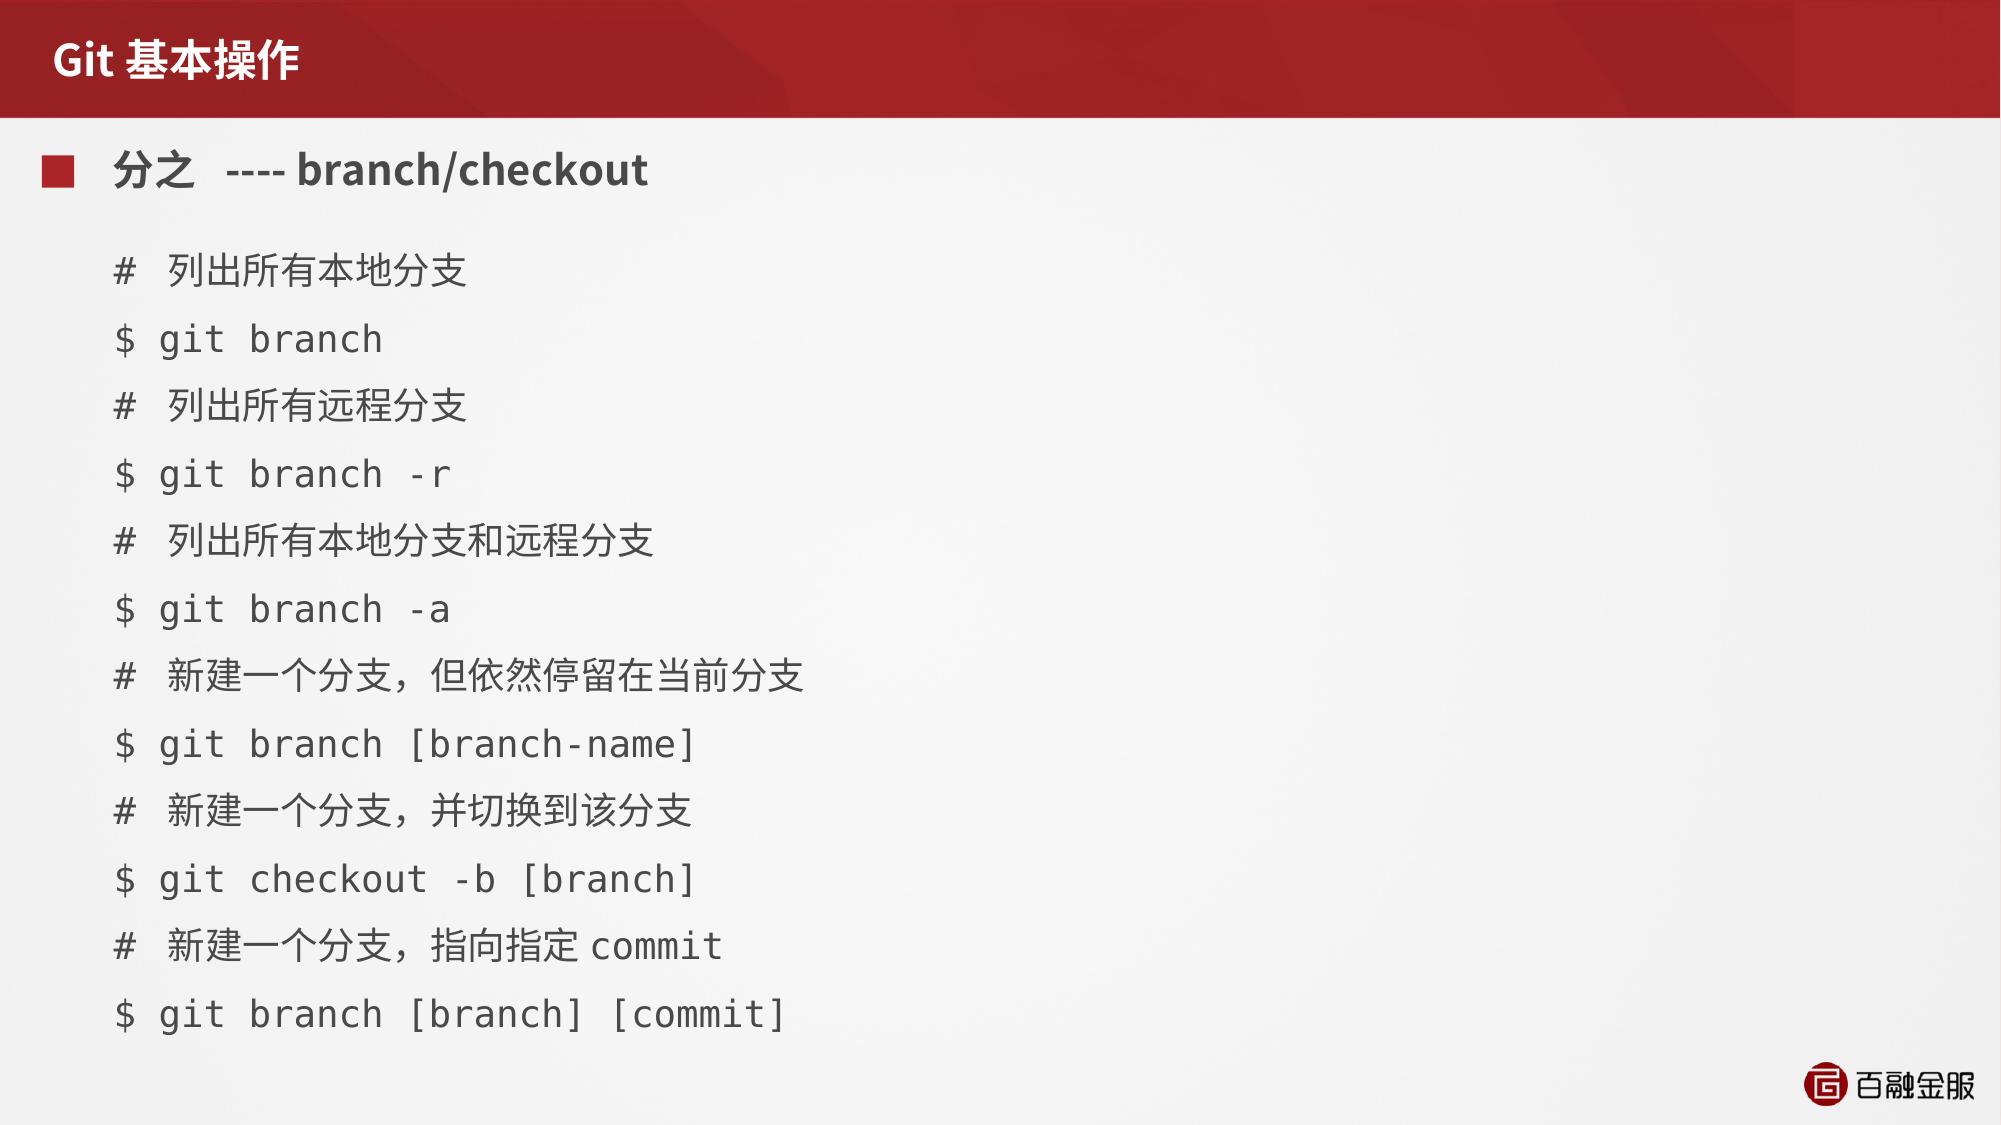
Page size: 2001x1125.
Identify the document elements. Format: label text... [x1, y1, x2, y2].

text_box 分之 ---- branch/checkout [97, 135, 1911, 205]
text_box # 列出所有本地分支 $ git branch # 列出所有远程分支 $ git branch -r # 列出所有本地分支和远程分支 $ git branch -a # 新建一个分支，但依然停留在当前分支 $ git branch [branch-name] # 新建一个分支，并切换到该分支 $ git checkout -b [branch] # 新建一个分支，指向指定commit $ git branch [branch] [commit] [98, 216, 1939, 1064]
text_box Git基本操作 [37, 24, 1944, 94]
text_box [41, 155, 75, 188]
picture [0, 0, 2001, 1125]
